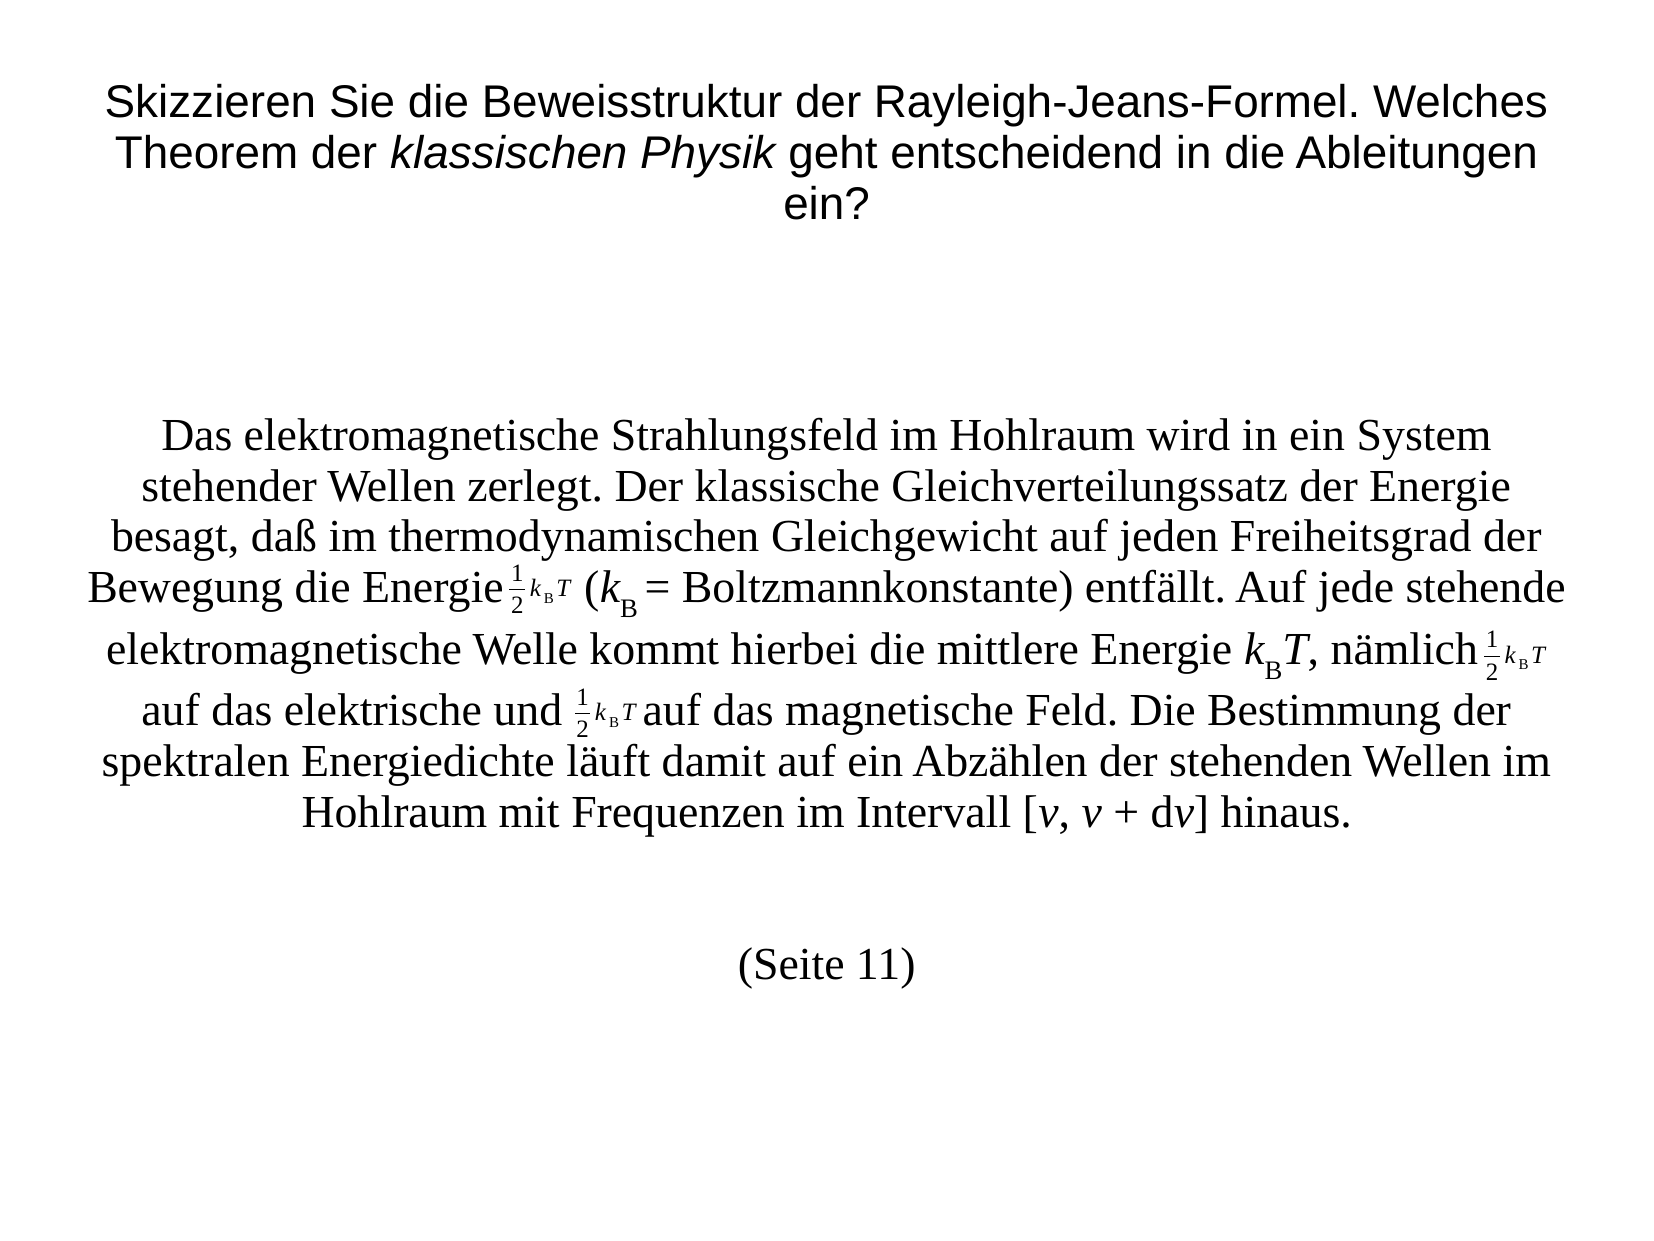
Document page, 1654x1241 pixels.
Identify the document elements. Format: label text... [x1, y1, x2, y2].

chart [566, 683, 644, 745]
chart [501, 559, 579, 621]
chart [1476, 625, 1554, 687]
subtitle Das elektromagnetische Strahlungsfeld im Hohlraum wird in ein System stehender Wellen zerlegt. Der klassische Gleichverteilungssatz der Energie besagt, daß im thermodynamischen Gleichgewicht auf jeden Freiheitsgrad der Bewegung die Energie (kB = Boltzmannkonstante) entfällt. Auf jede stehende elektromagnetische Welle kommt hierbei die mittlere Energie kBT, nämlich auf das elektrische und auf das magnetische Feld. Die Bestimmung der spektralen Energiedichte läuft damit auf ein Abzählen der stehenden Wellen im Hohlraum mit Frequenzen im Intervall [ν, ν + dν] hinaus. (Seite 11) [82, 290, 1571, 1109]
title Skizzieren Sie die Beweisstruktur der Rayleigh-Jeans-Formel. Welches Theorem der klassischen Physik geht entscheidend in die Ableitungen ein? [82, 49, 1571, 257]
